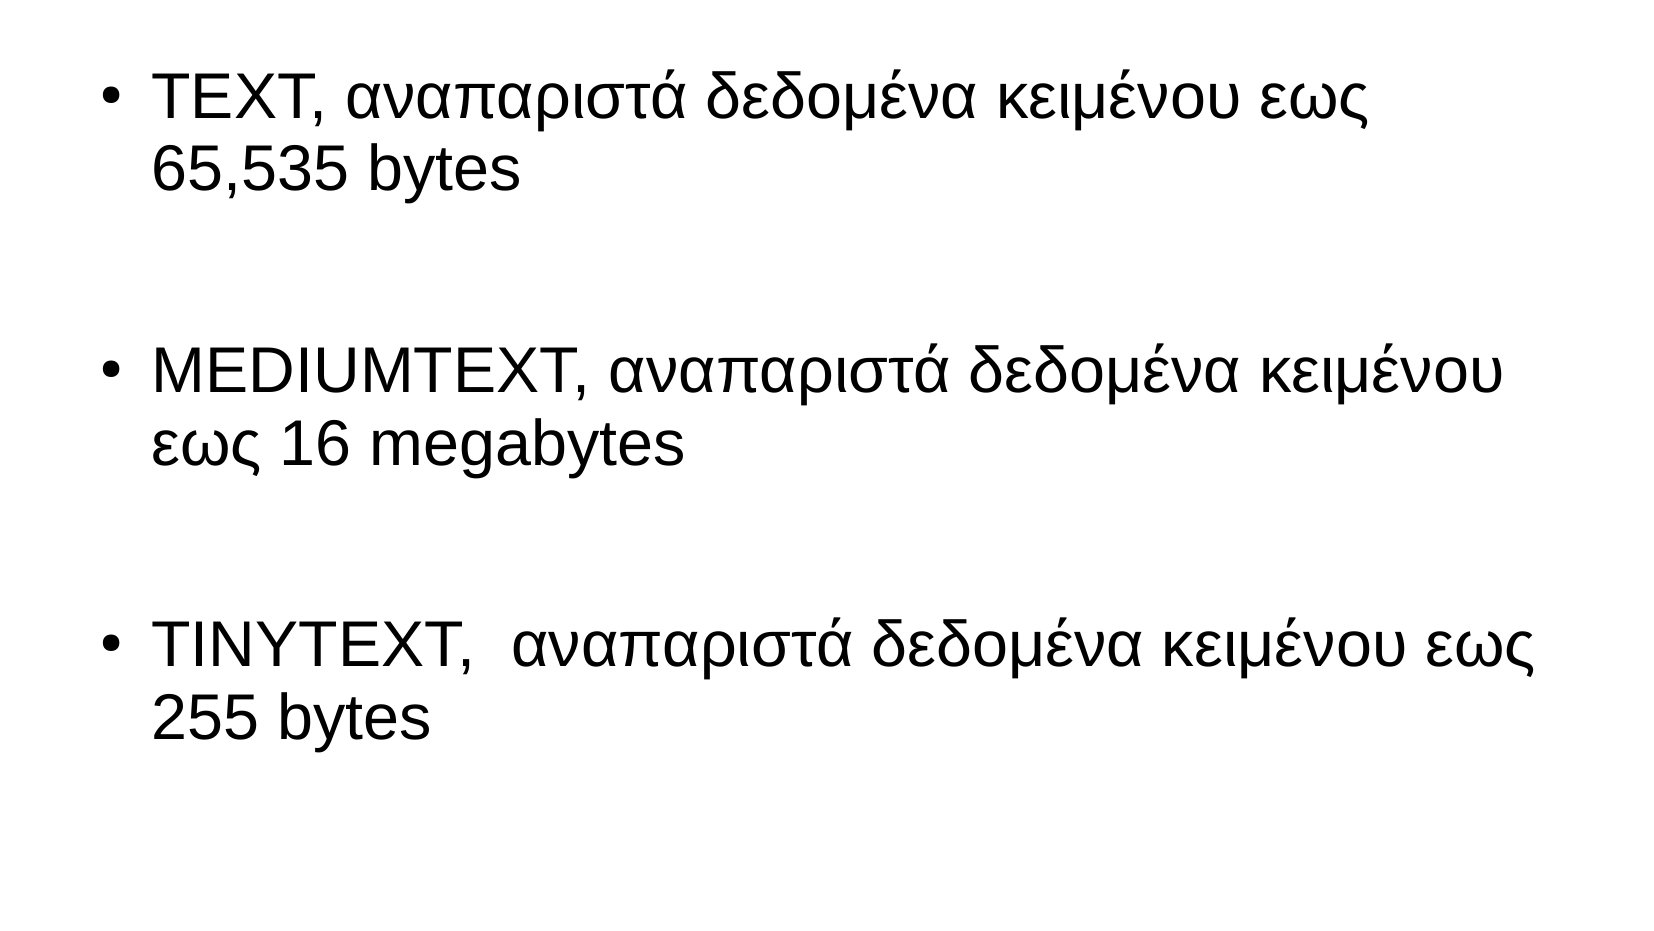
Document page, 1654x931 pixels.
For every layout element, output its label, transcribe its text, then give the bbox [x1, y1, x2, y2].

list TEXT, αναπαριστά δεδομένα κειμένου εως 65,535 bytes MEDIUMTEXT, αναπαριστά δεδομένα κειμένου εως 16 megabytes TINYTEXT, αναπαριστά δεδομένα κειμένου εως 255 bytes [82, 60, 1571, 758]
